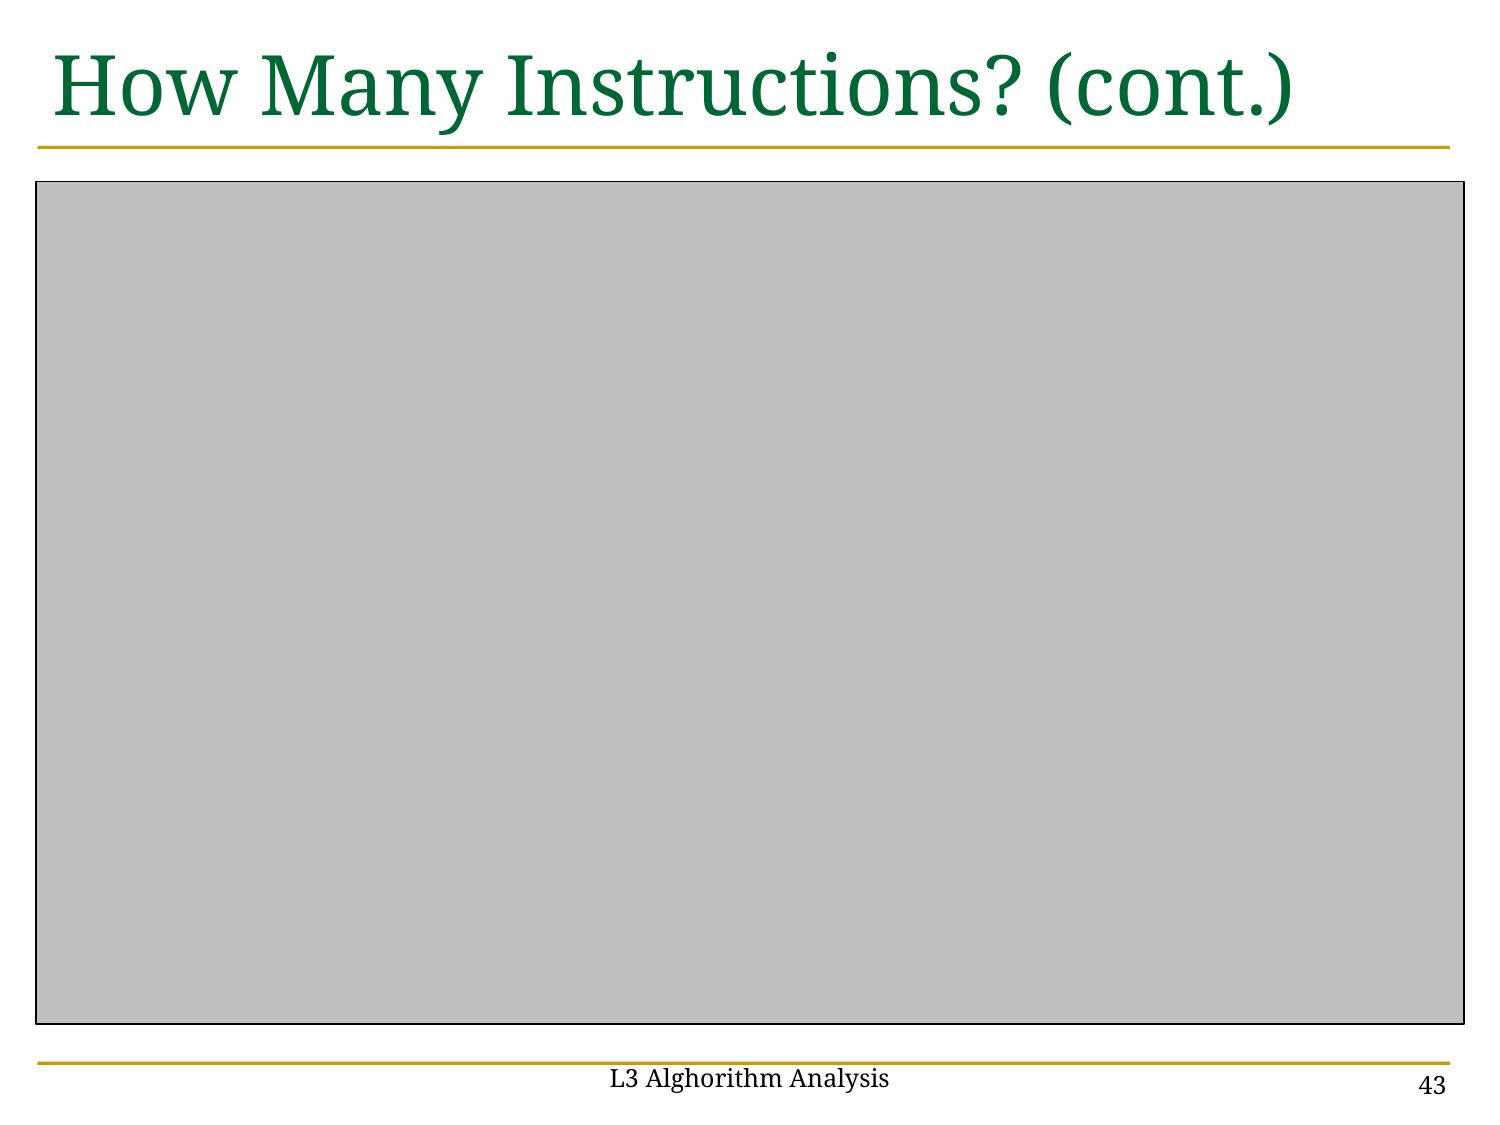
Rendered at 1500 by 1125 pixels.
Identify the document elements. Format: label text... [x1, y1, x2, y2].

title How Many Instructions? (cont.) [37, 24, 1450, 181]
footer L3 Alghorithm Analysis [512, 1025, 988, 1100]
slide_number <number> [1111, 1036, 1462, 1112]
text_box [36, 181, 1464, 1024]
